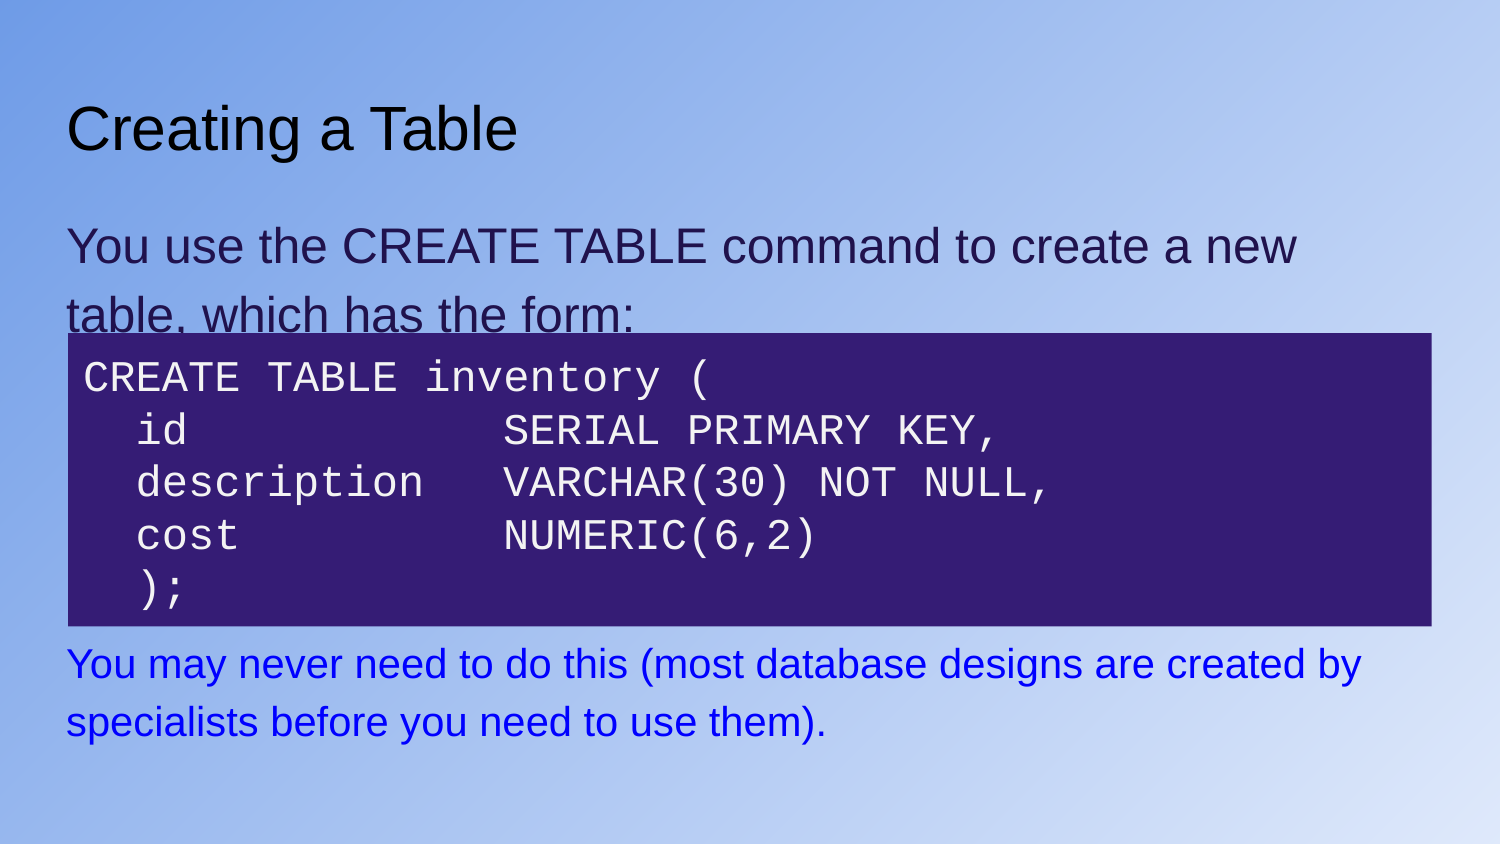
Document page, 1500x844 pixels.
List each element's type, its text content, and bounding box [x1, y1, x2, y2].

text_box CREATE TABLE inventory ( id SERIAL PRIMARY KEY, description VARCHAR(30) NOT NULL, cost NUMERIC(6,2) ); [68, 333, 1432, 627]
title Creating a Table [51, 72, 1449, 167]
list You use the CREATE TABLE command to create a new table, which has the form: You may never need to do this (most database designs are created by specialists before you need to use them). [51, 189, 1449, 750]
